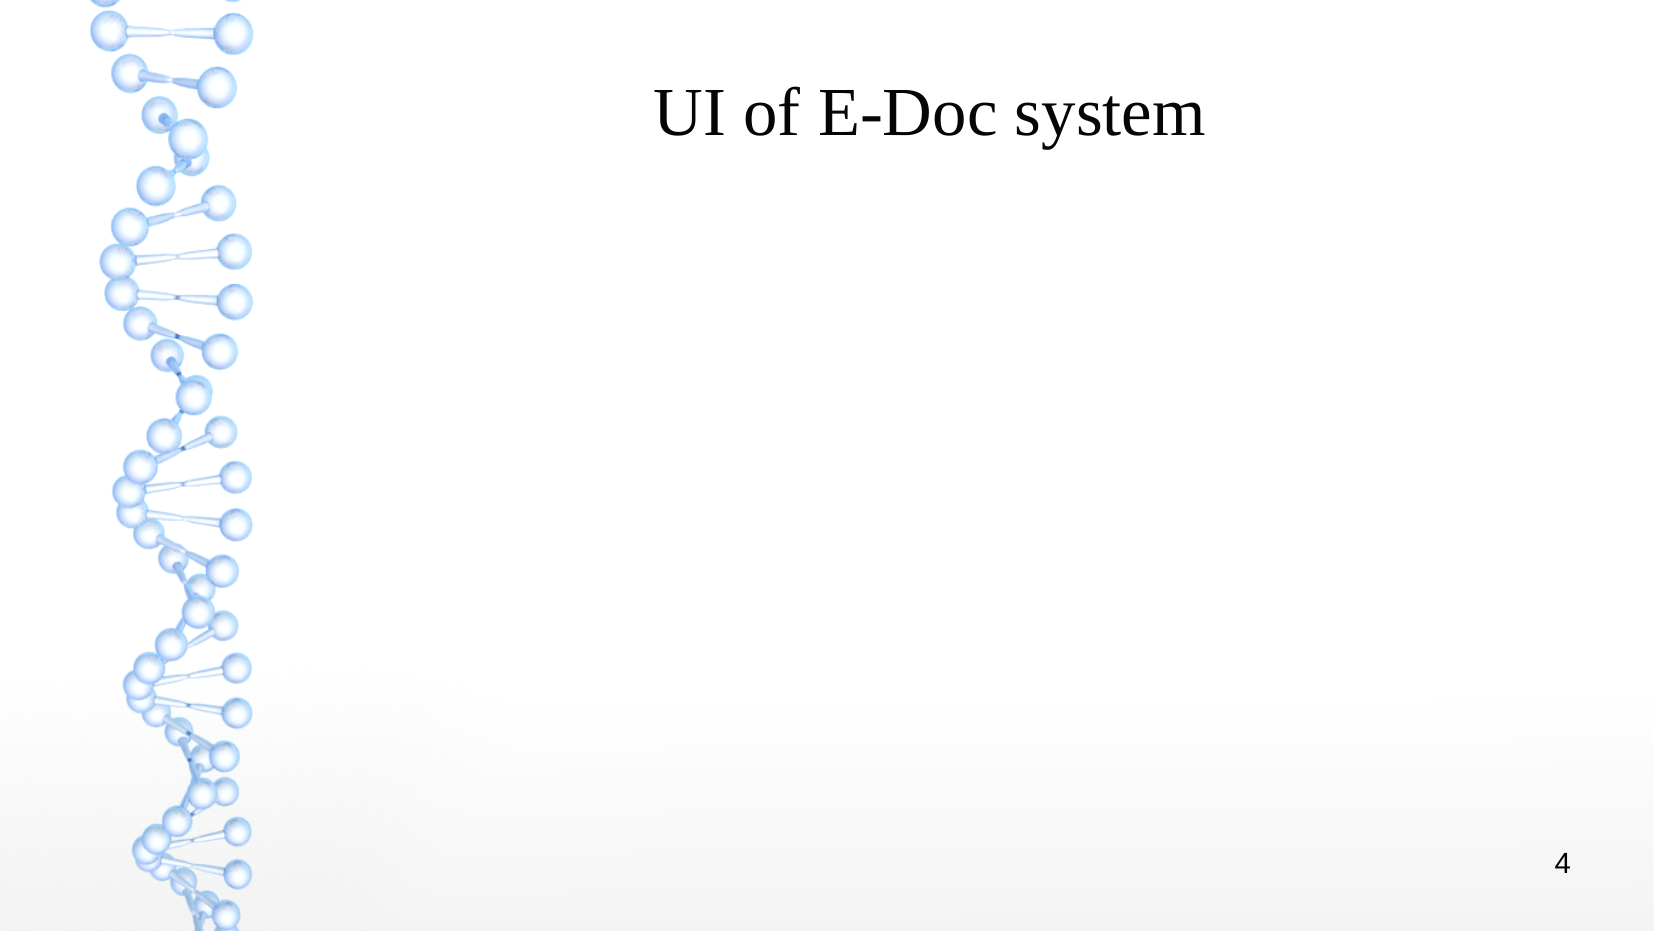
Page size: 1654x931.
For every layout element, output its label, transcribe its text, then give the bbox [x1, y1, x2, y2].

picture [0, 0, 1654, 931]
title UI of E-Doc system [265, 35, 1595, 189]
